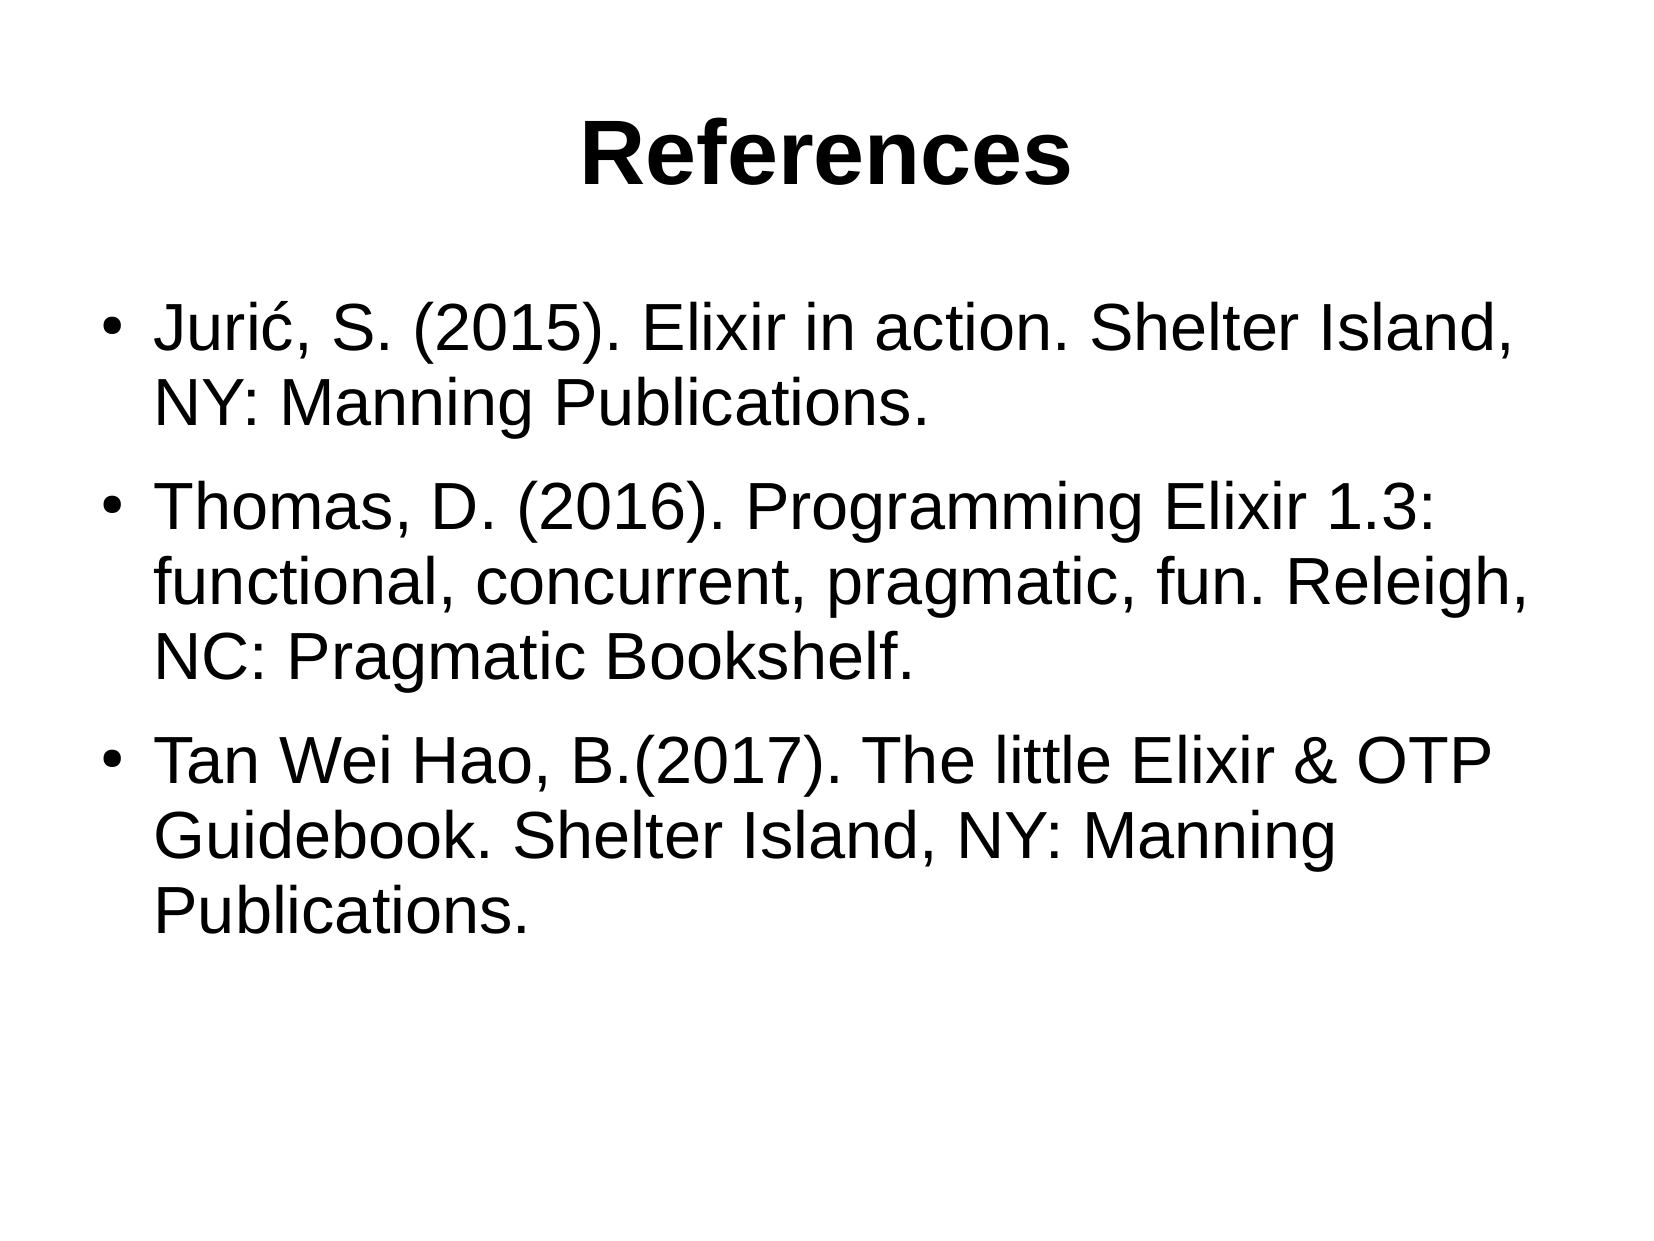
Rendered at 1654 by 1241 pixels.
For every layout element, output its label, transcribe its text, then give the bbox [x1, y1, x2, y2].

list Jurić, S. (2015). Elixir in action. Shelter Island, NY: Manning Publications. Thomas, D. (2016). Programming Elixir 1.3: functional, concurrent, pragmatic, fun. Releigh, NC: Pragmatic Bookshelf. Tan Wei Hao, B.(2017). The little Elixir & OTP Guidebook. Shelter Island, NY: Manning Publications. [82, 290, 1571, 1010]
title References [82, 49, 1571, 257]
